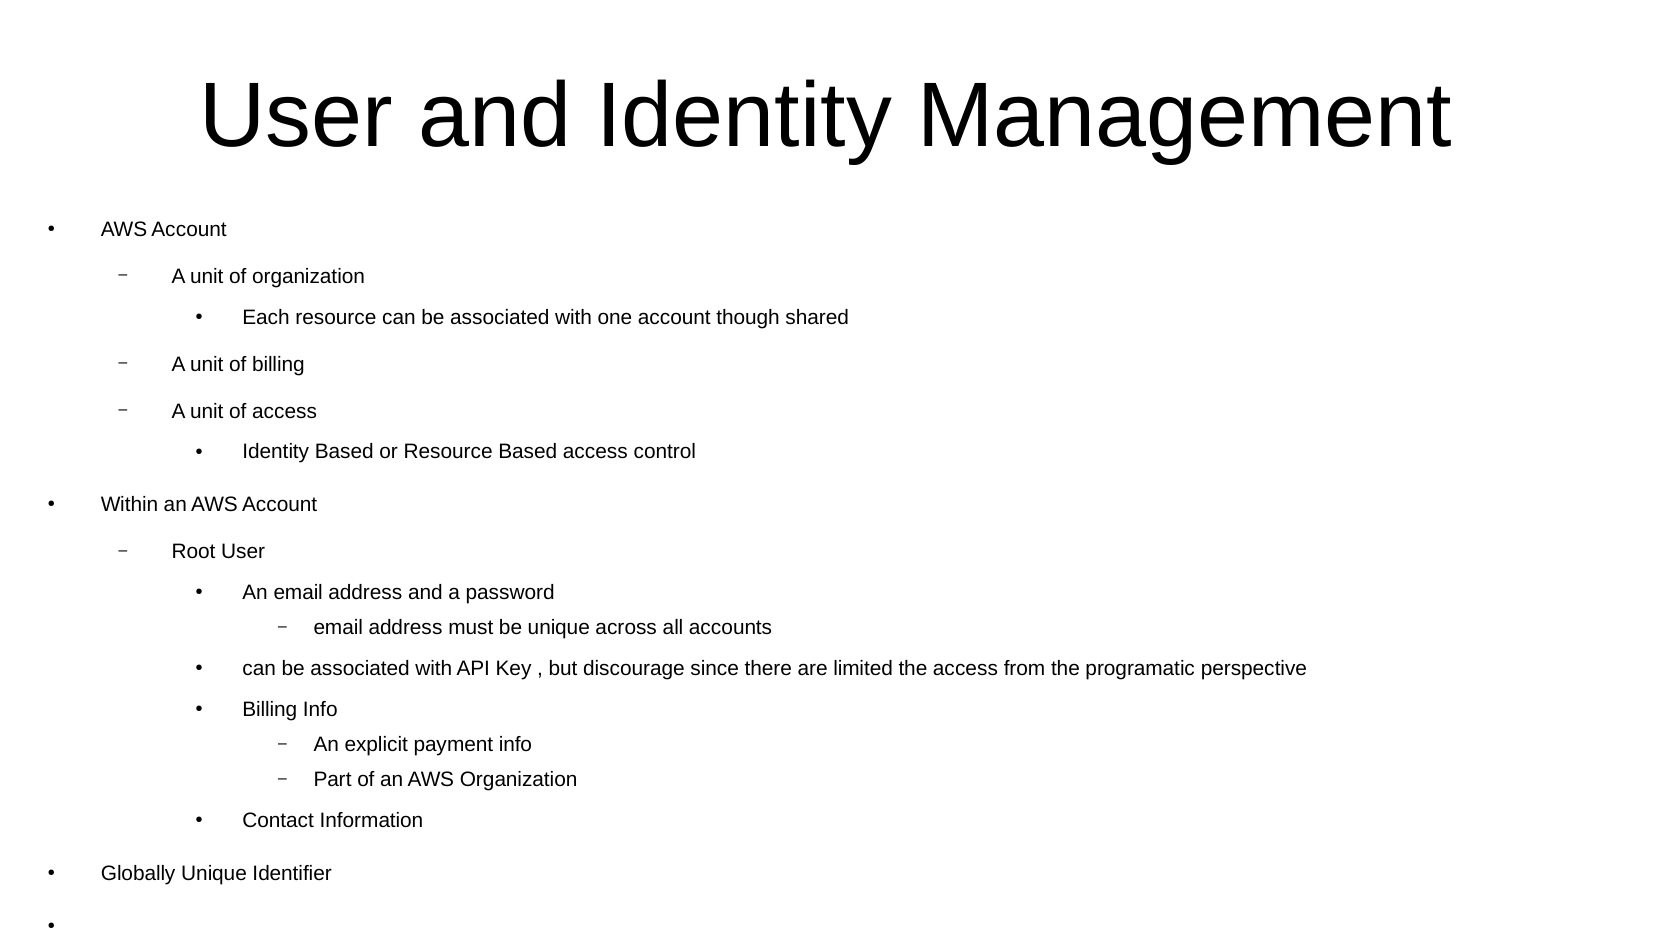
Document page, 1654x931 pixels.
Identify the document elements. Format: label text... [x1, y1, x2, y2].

title User and Identity Management [82, 37, 1571, 193]
list AWS Account A unit of organization Each resource can be associated with one account though shared A unit of billing A unit of access Identity Based or Resource Based access control Within an AWS Account Root User An email address and a password email address must be unique across all accounts can be associated with API Key , but discourage since there are limited the access from the programatic perspective Billing Info An explicit payment info Part of an AWS Organization Contact Information Globally Unique Identifier [30, 217, 1571, 916]
